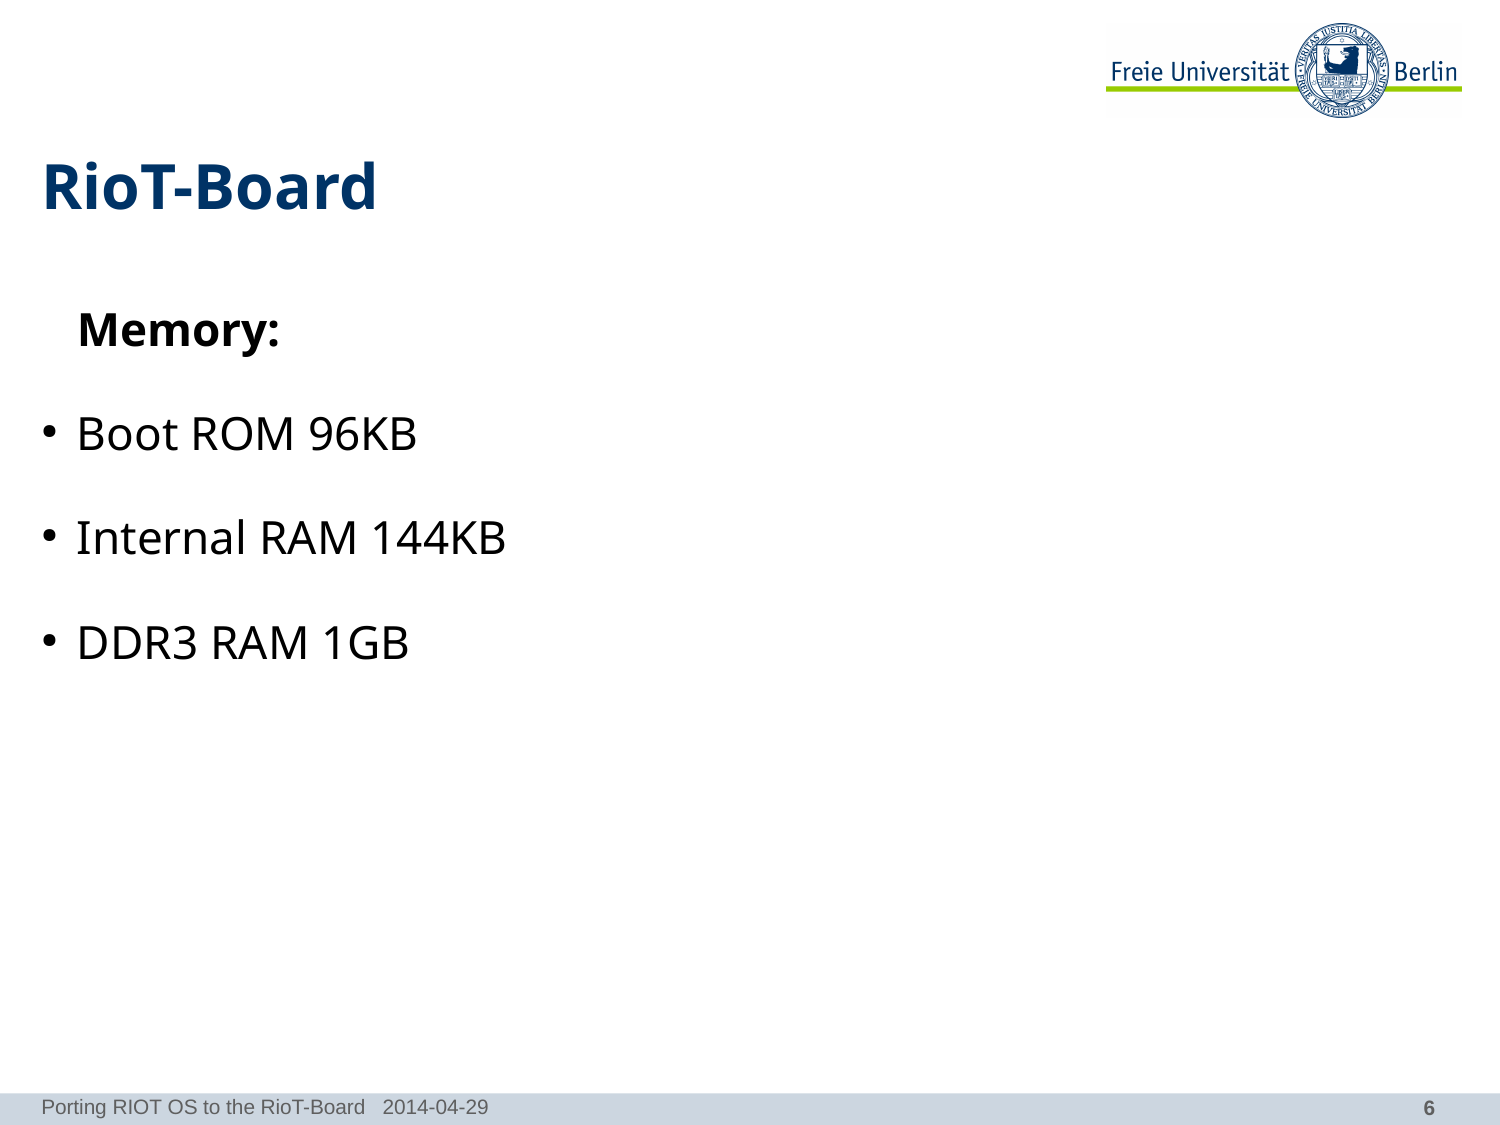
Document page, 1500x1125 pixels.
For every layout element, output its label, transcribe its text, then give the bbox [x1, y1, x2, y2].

picture [1106, 23, 1462, 118]
list Memory: Boot ROM 96KB Internal RAM 144KB DDR3 RAM 1GB [41, 265, 1460, 919]
title RioT-Board [41, 148, 1460, 222]
